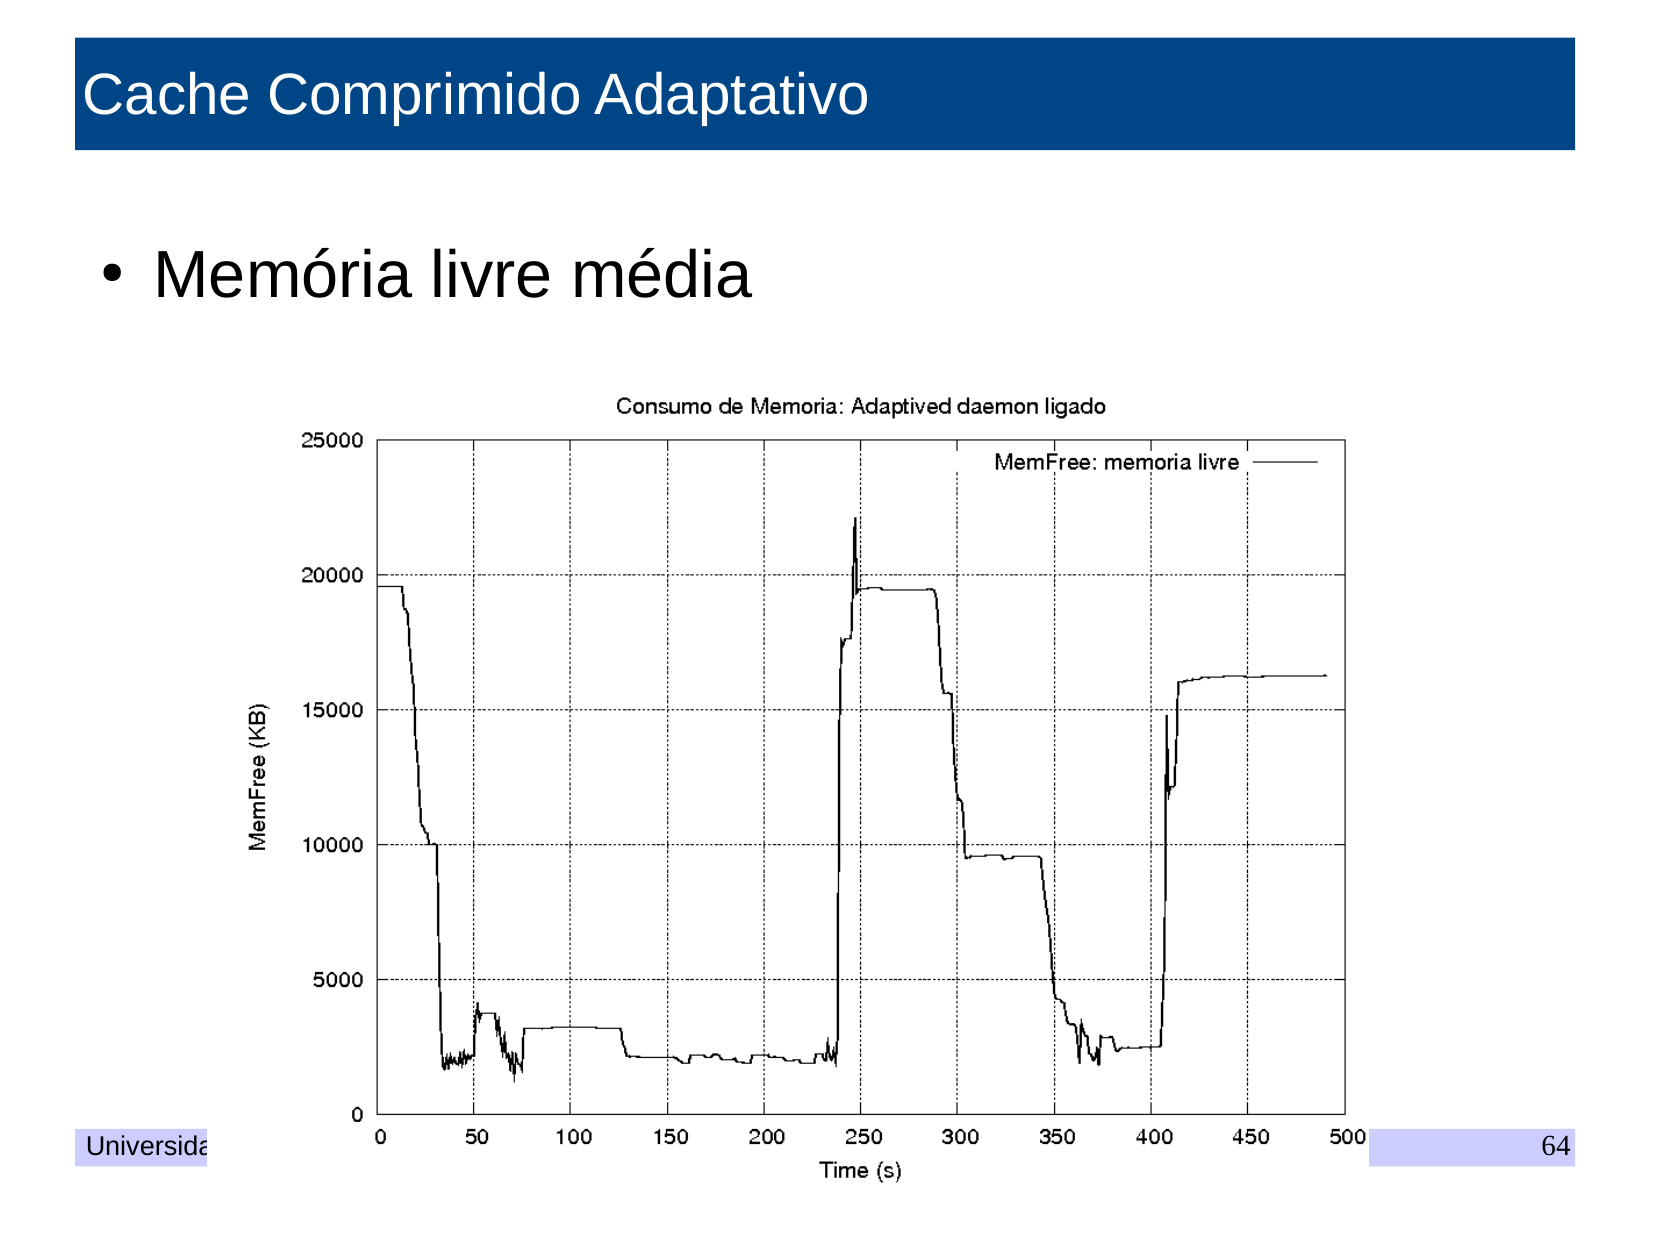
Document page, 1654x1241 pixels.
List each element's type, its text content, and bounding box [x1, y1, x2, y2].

picture [207, 372, 1369, 1186]
list Memória livre média [82, 237, 1571, 1056]
title Cache Comprimido Adaptativo [82, 43, 1571, 145]
